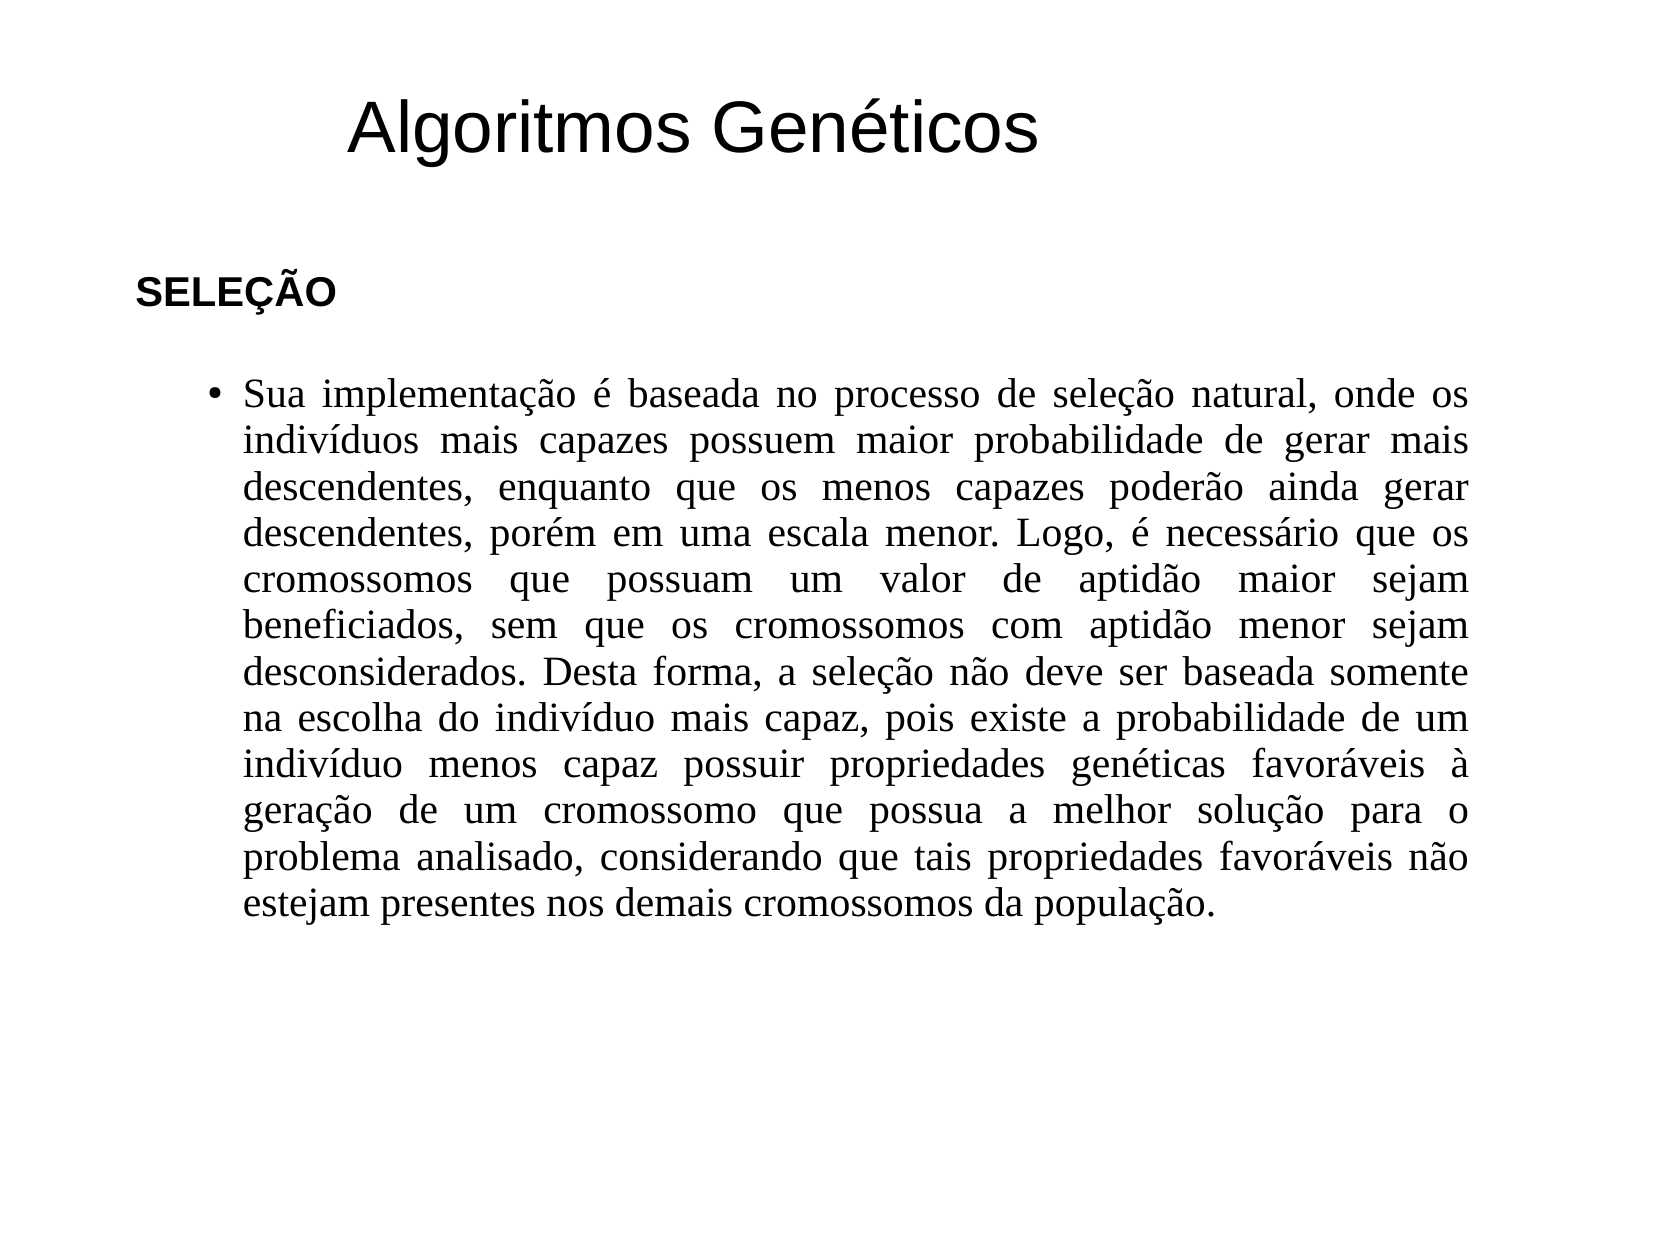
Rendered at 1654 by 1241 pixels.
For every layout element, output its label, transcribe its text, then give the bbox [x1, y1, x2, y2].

title Algoritmos Genéticos [0, 23, 1429, 231]
text_box SELEÇÃO [120, 261, 717, 323]
text_box Sua implementação é baseada no processo de seleção natural, onde os indivíduos mais capazes possuem maior probabilidade de gerar mais descendentes, enquanto que os menos capazes poderão ainda gerar descendentes, porém em uma escala menor. Logo, é necessário que os cromossomos que possuam um valor de aptidão maior sejam beneficiados, sem que os cromossomos com aptidão menor sejam desconsiderados. Desta forma, a seleção não deve ser baseada somente na escolha do indivíduo mais capaz, pois existe a probabilidade de um indivíduo menos capaz possuir propriedades genéticas favoráveis à geração de um cromossomo que possua a melhor solução para o problema analisado, considerando que tais propriedades favoráveis não estejam presentes nos demais cromossomos da população. [192, 363, 1486, 937]
